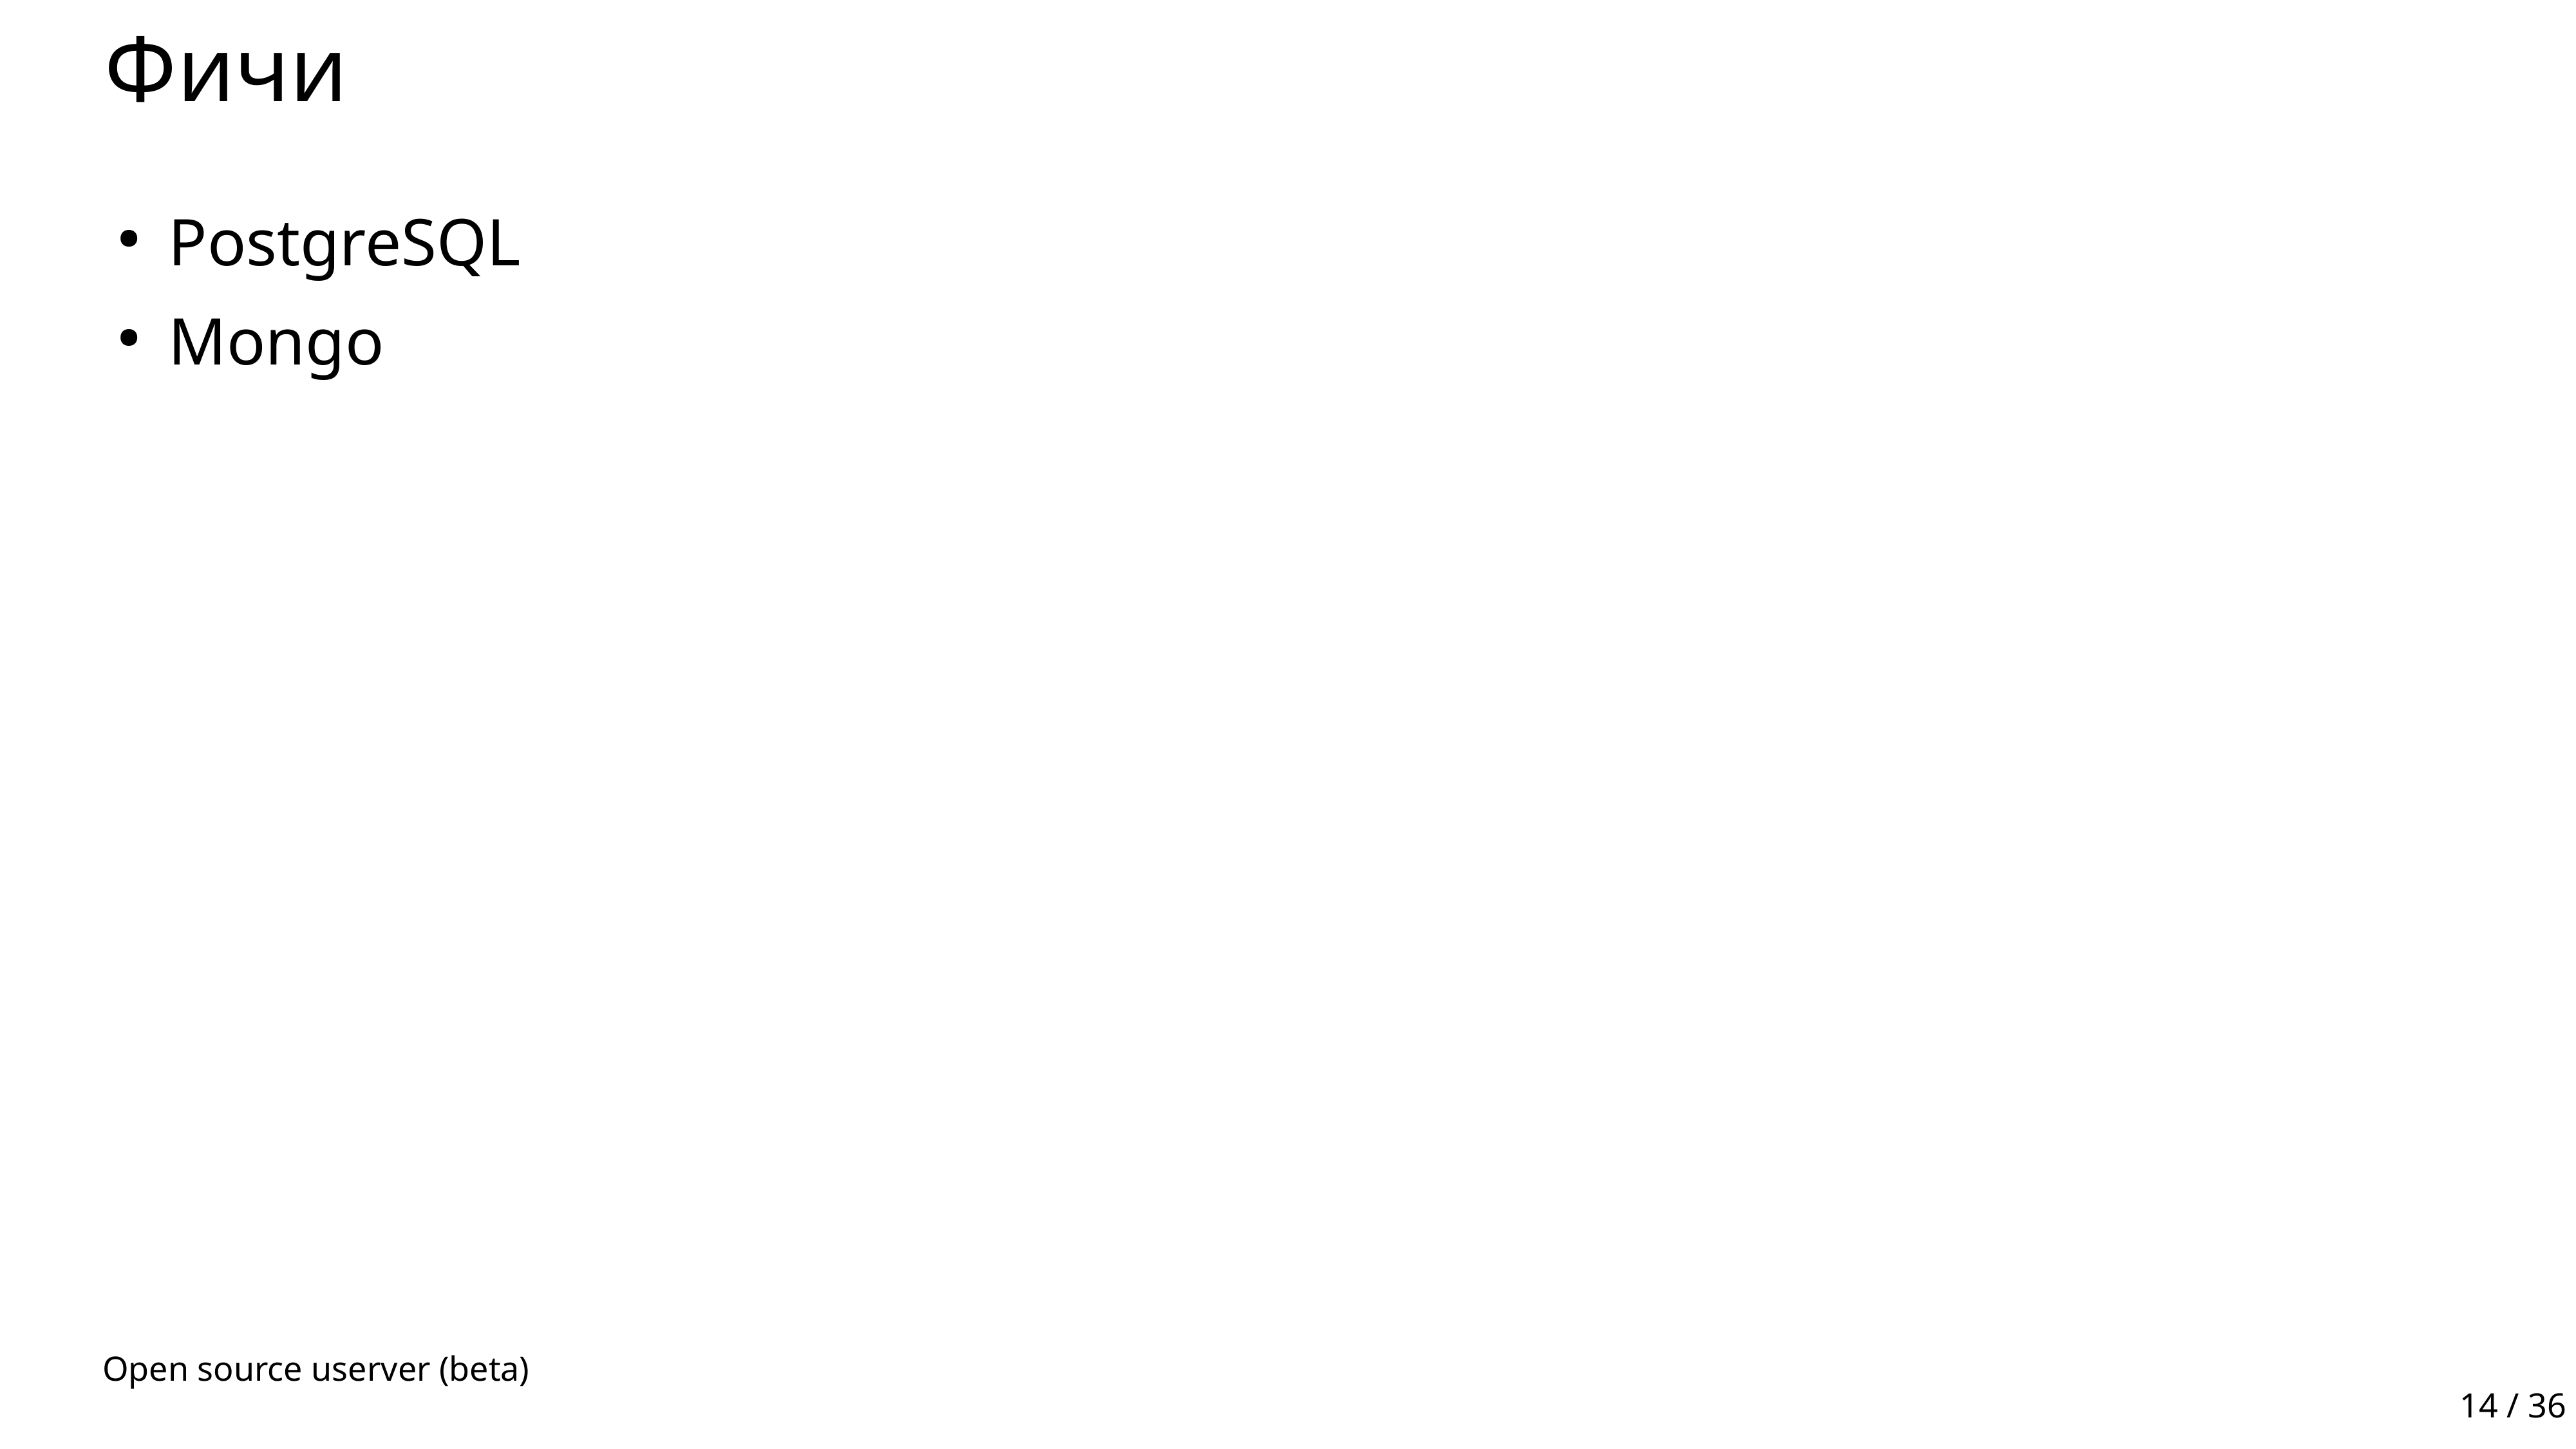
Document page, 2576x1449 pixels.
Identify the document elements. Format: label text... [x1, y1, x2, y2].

list PostgreSQL Mongo [97, 193, 1343, 1361]
list Open source userver (beta) [93, 1338, 1190, 1393]
title Фичи [95, 19, 2576, 155]
list <number> / 36 [1479, 1376, 2576, 1431]
